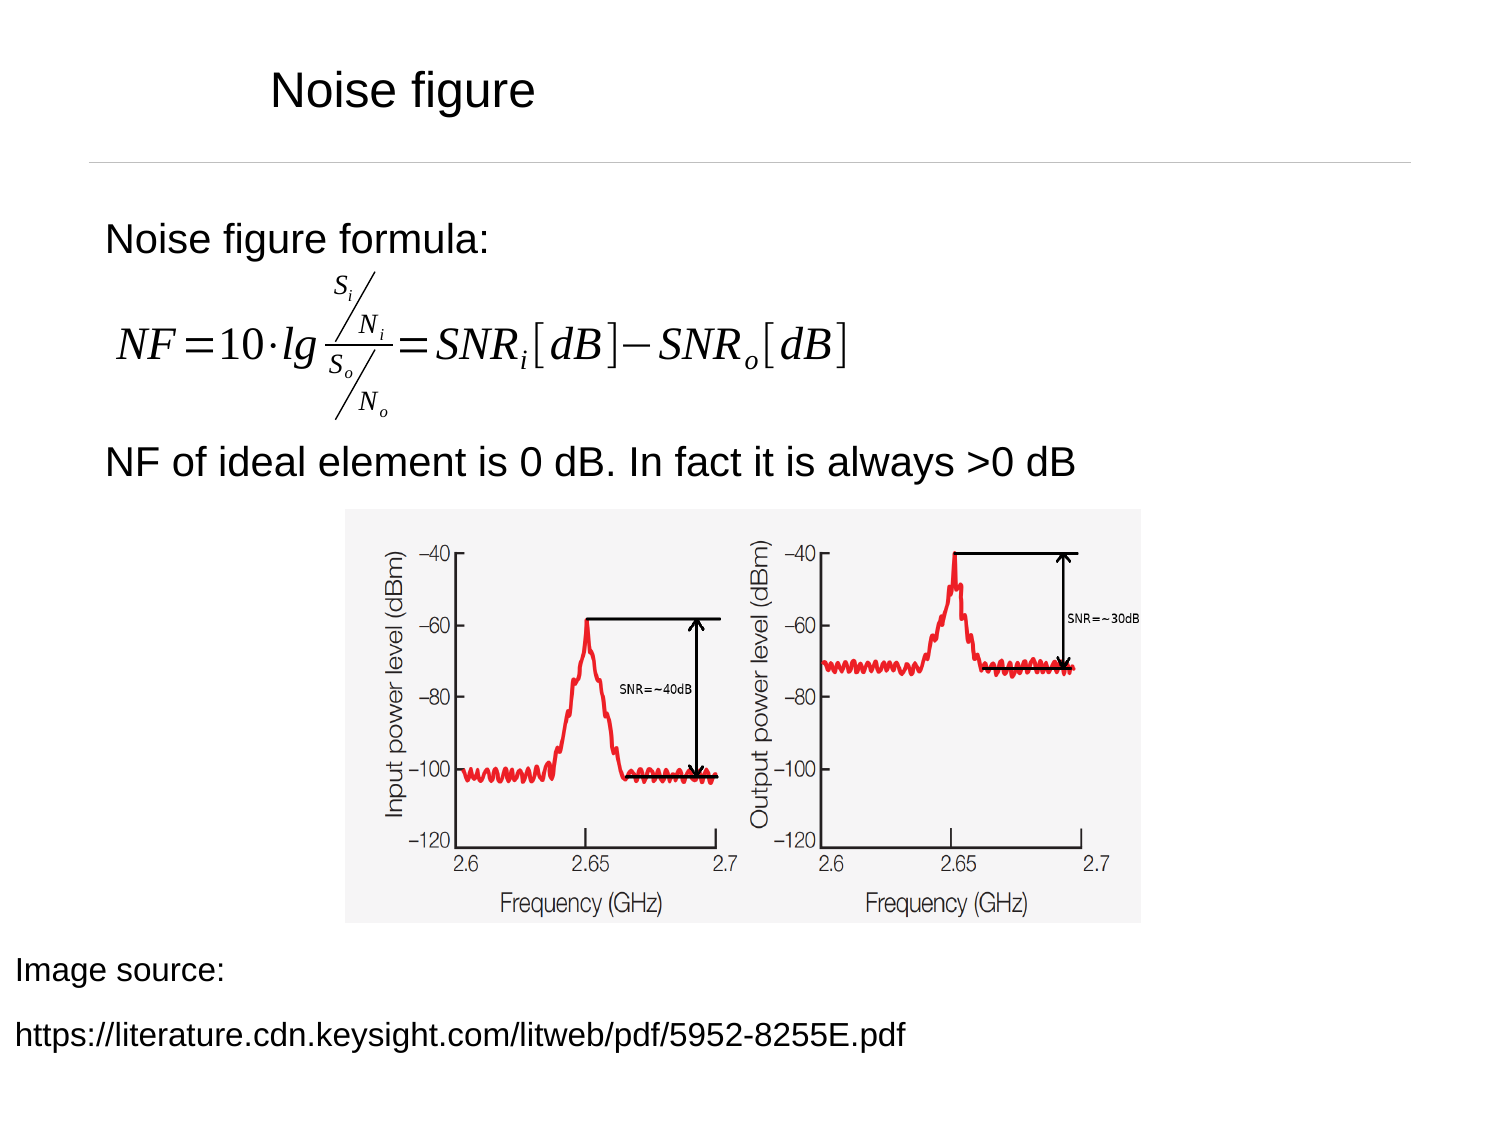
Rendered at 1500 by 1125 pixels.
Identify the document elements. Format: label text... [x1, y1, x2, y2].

picture [345, 509, 1141, 923]
list Noise figure formula: NF of ideal element is 0 dB. In fact it is always >0 dB [90, 210, 1411, 346]
list Image source: https://literature.cdn.keysight.com/litweb/pdf/5952-8255E.pdf [0, 945, 1500, 1111]
chart [107, 270, 856, 422]
text_box Noise figure [254, 31, 1347, 150]
